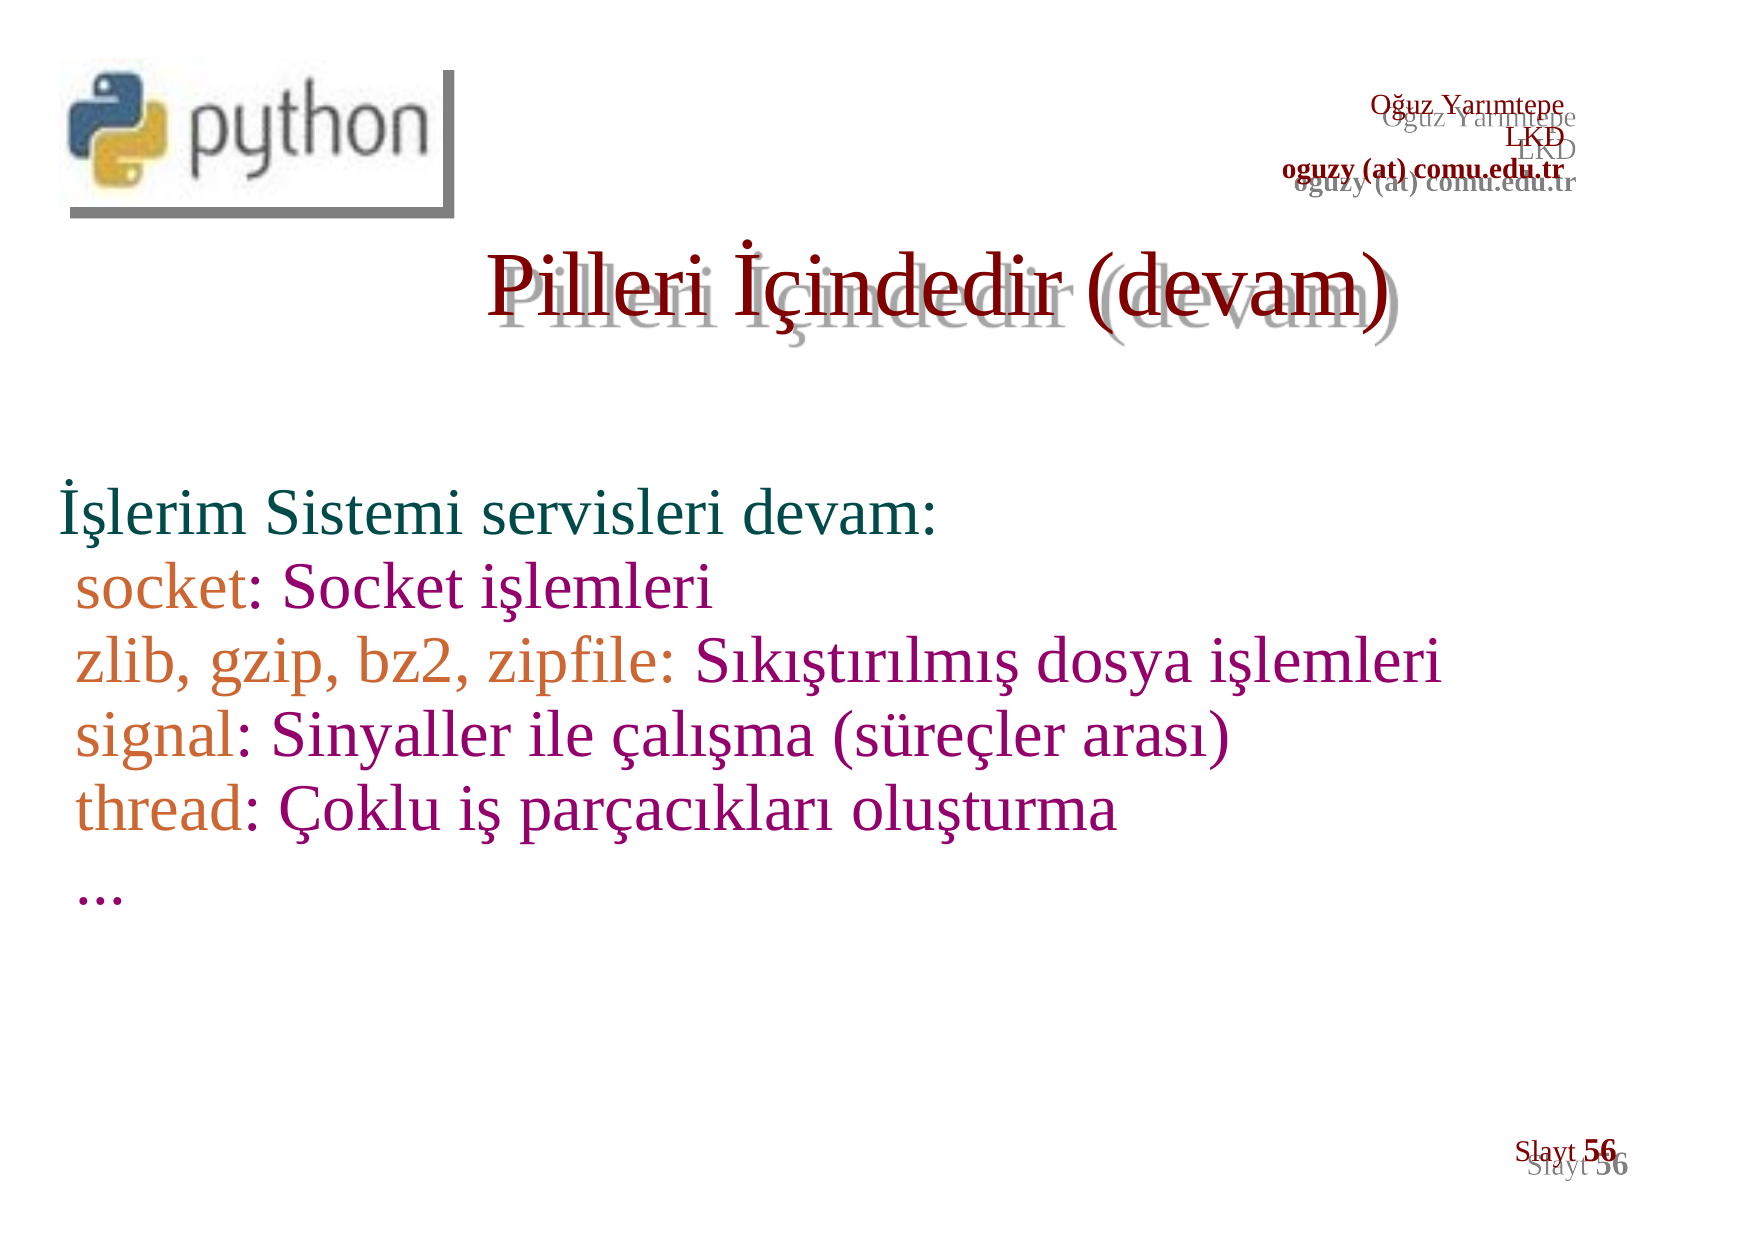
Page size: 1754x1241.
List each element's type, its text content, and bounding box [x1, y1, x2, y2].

picture [59, 58, 443, 207]
title Pilleri İçindedir (devam) [194, 214, 1684, 355]
subtitle İşlerim Sistemi servisleri devam: socket: Socket işlemleri zlib, gzip, bz2, zipfile: Sıkıştırılmış dosya işlemleri signal: Sinyaller ile çalışma (süreçler arası) thread: Çoklu iş parçacıkları oluşturma ... [59, 360, 1695, 1034]
